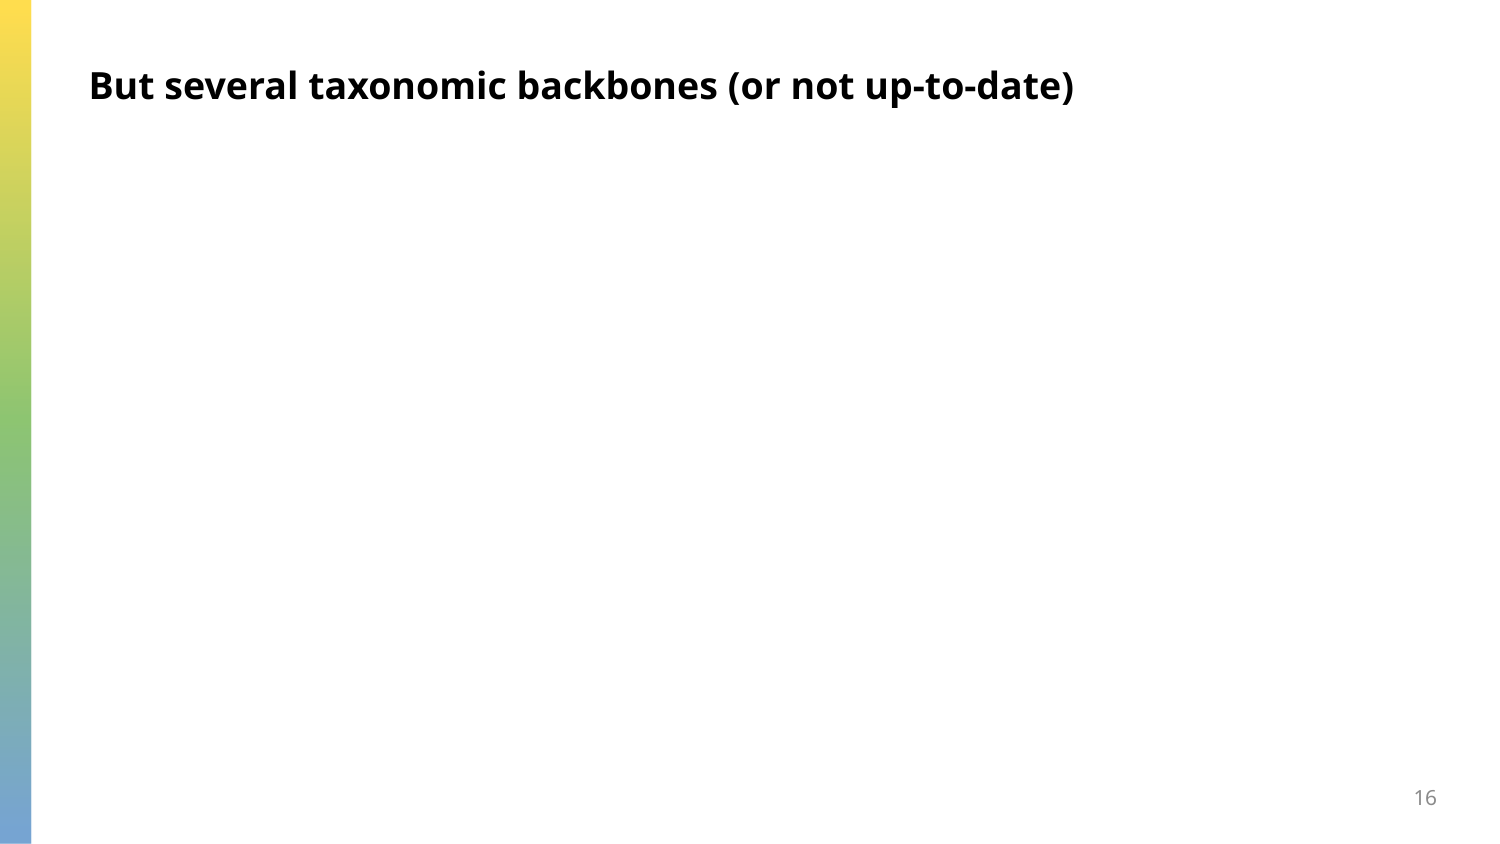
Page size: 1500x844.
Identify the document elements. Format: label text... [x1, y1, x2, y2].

picture [0, 0, 1500, 844]
list But several taxonomic backbones (or not up-to-date) [88, 61, 1442, 157]
